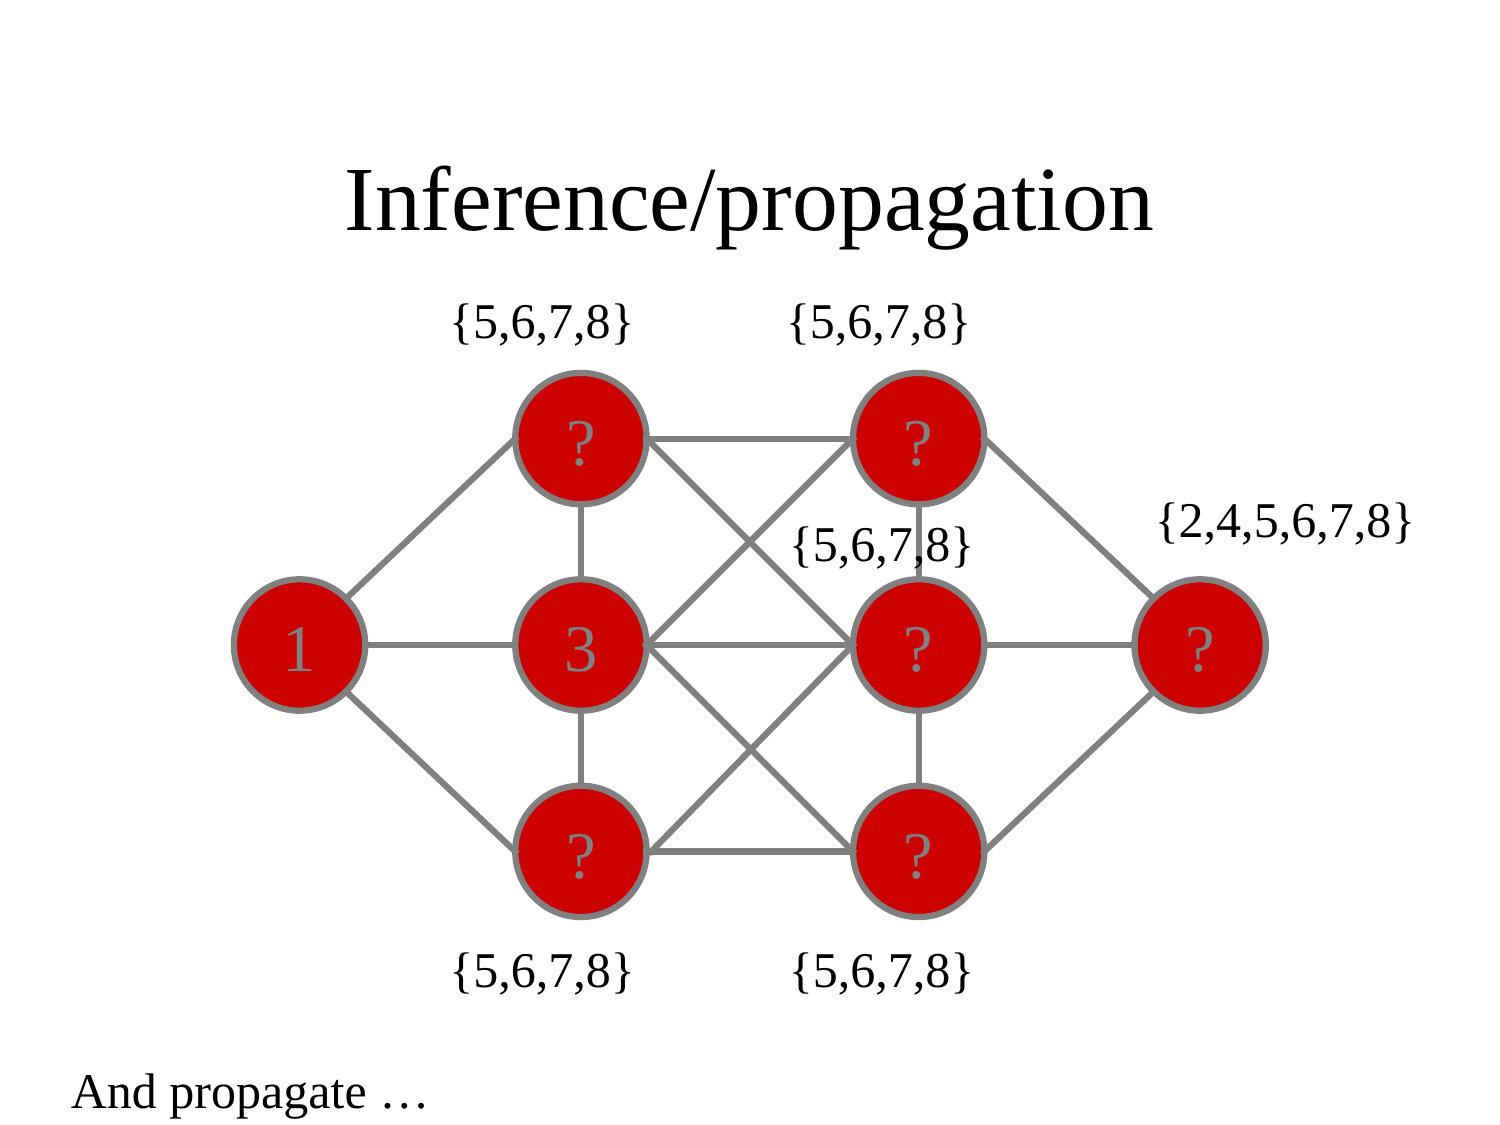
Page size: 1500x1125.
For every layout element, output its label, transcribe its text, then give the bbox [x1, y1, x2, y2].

text_box 1 [233, 579, 366, 711]
text_box ? [853, 785, 985, 918]
text_box {5,6,7,8} [774, 503, 1150, 580]
text_box {5,6,7,8} [434, 280, 810, 356]
text_box 3 [515, 579, 647, 711]
text_box ? [853, 580, 985, 711]
text_box {5,6,7,8} [810, 280, 1147, 356]
text_box ? [853, 372, 985, 503]
text_box ? [515, 372, 647, 505]
text_box {5,6,7,8} [434, 929, 774, 1006]
text_box {2,4,5,6,7,8} [1140, 479, 1500, 556]
text_box And propagate … [56, 1050, 445, 1125]
text_box ? [515, 785, 647, 918]
text_box {5,6,7,8} [774, 929, 1150, 1006]
title Inference/propagation [112, 99, 1388, 288]
text_box ? [1134, 579, 1266, 711]
